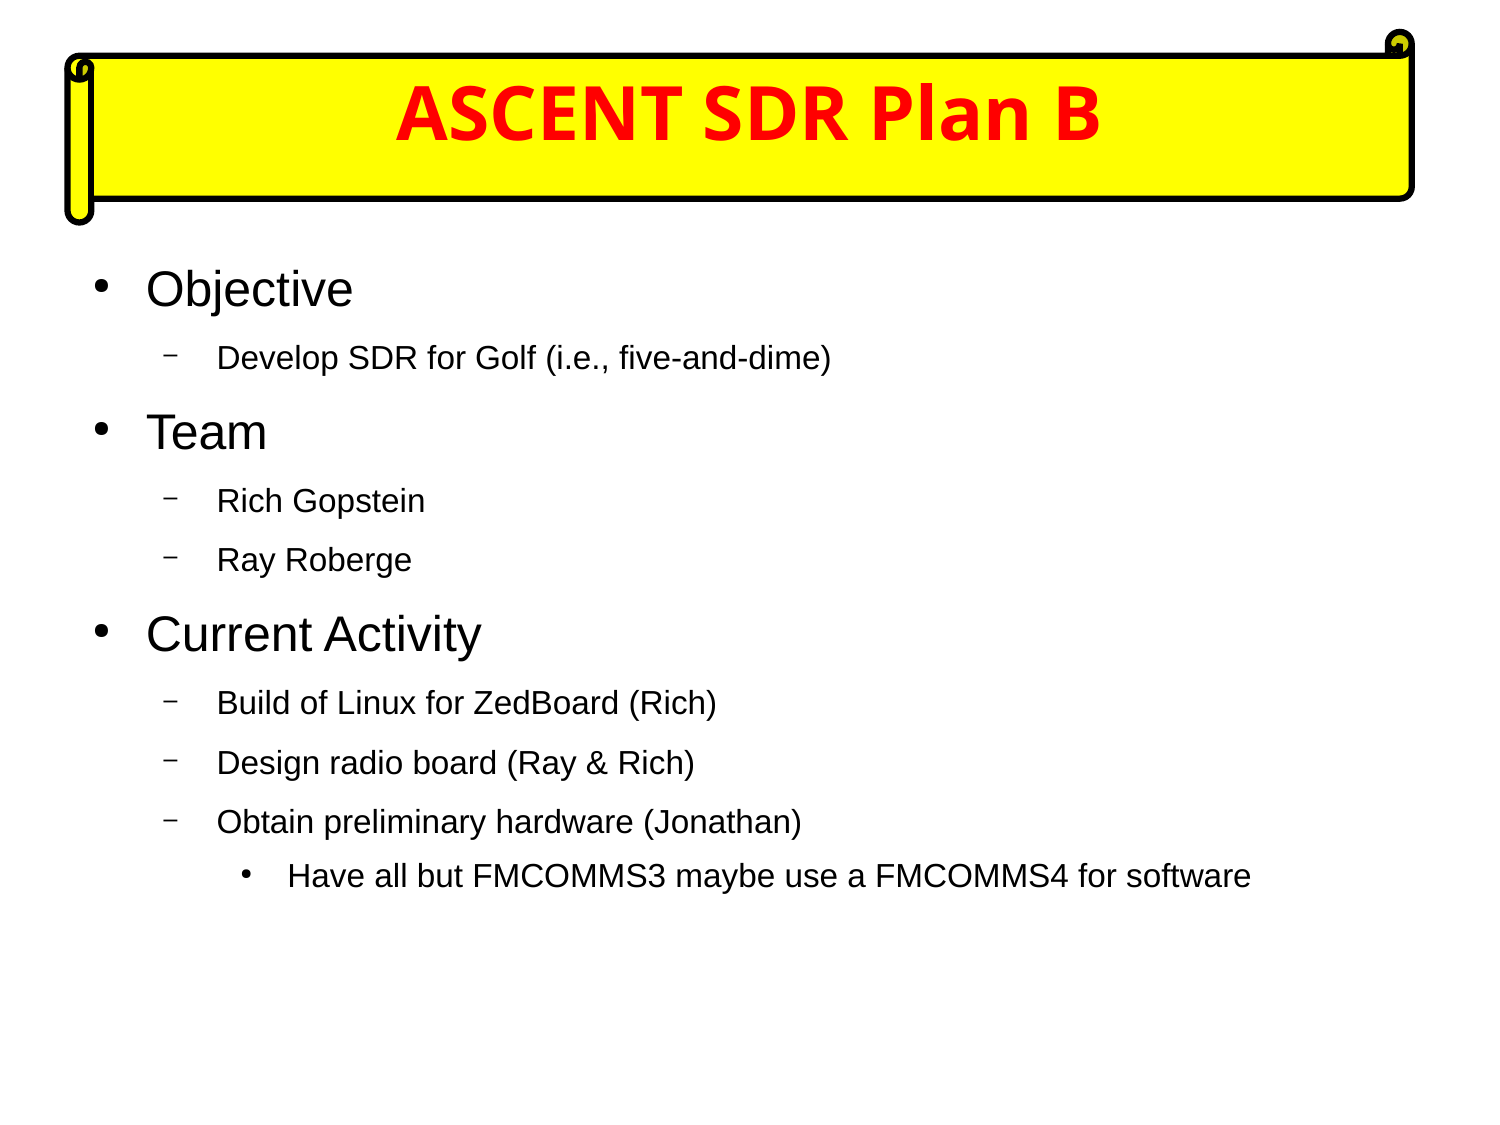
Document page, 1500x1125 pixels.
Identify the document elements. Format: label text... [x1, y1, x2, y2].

text_box [72, 31, 1412, 58]
list Objective Develop SDR for Golf (i.e., five-and-dime) Team Rich Gopstein Ray Roberge Current Activity Build of Linux for ZedBoard (Rich) Design radio board (Ray & Rich) Obtain preliminary hardware (Jonathan) Have all but FMCOMMS3 maybe use a FMCOMMS4 for software [75, 263, 1425, 916]
text_box ASCENT SDR Plan B [0, 58, 1500, 164]
text_box [67, 164, 1412, 223]
